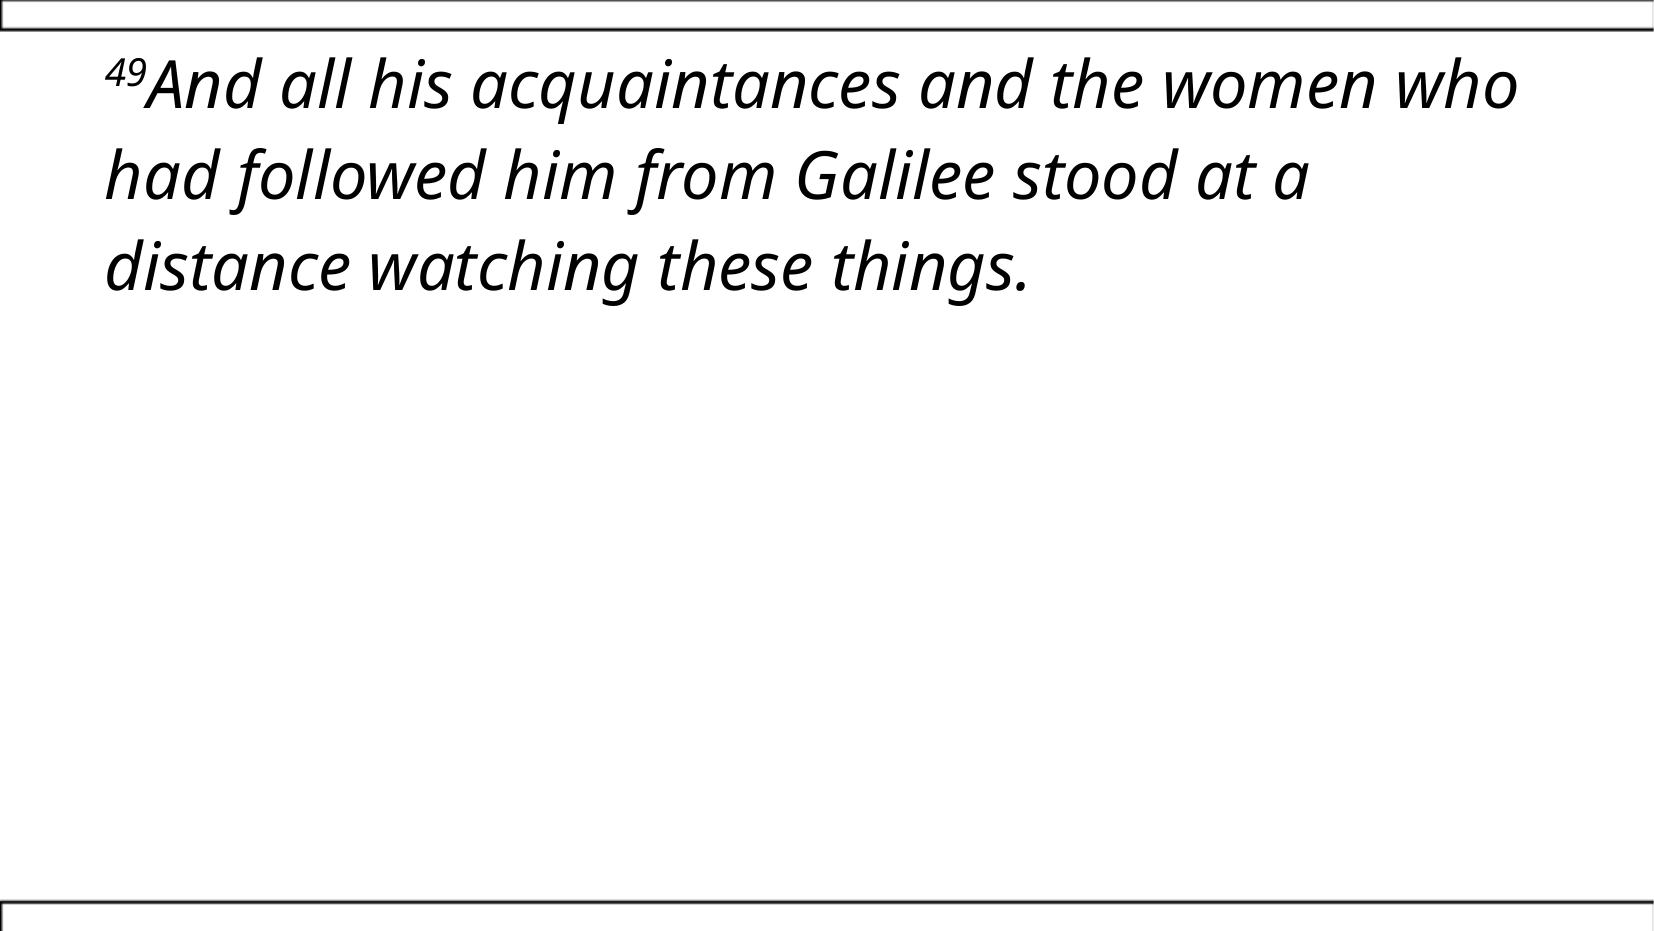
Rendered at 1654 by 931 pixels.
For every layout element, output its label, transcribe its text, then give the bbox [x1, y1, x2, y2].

text_box 49And all his acquaintances and the women who had followed him from Galilee stood at a distance watching these things. [90, 30, 1576, 346]
picture [0, 0, 1654, 931]
